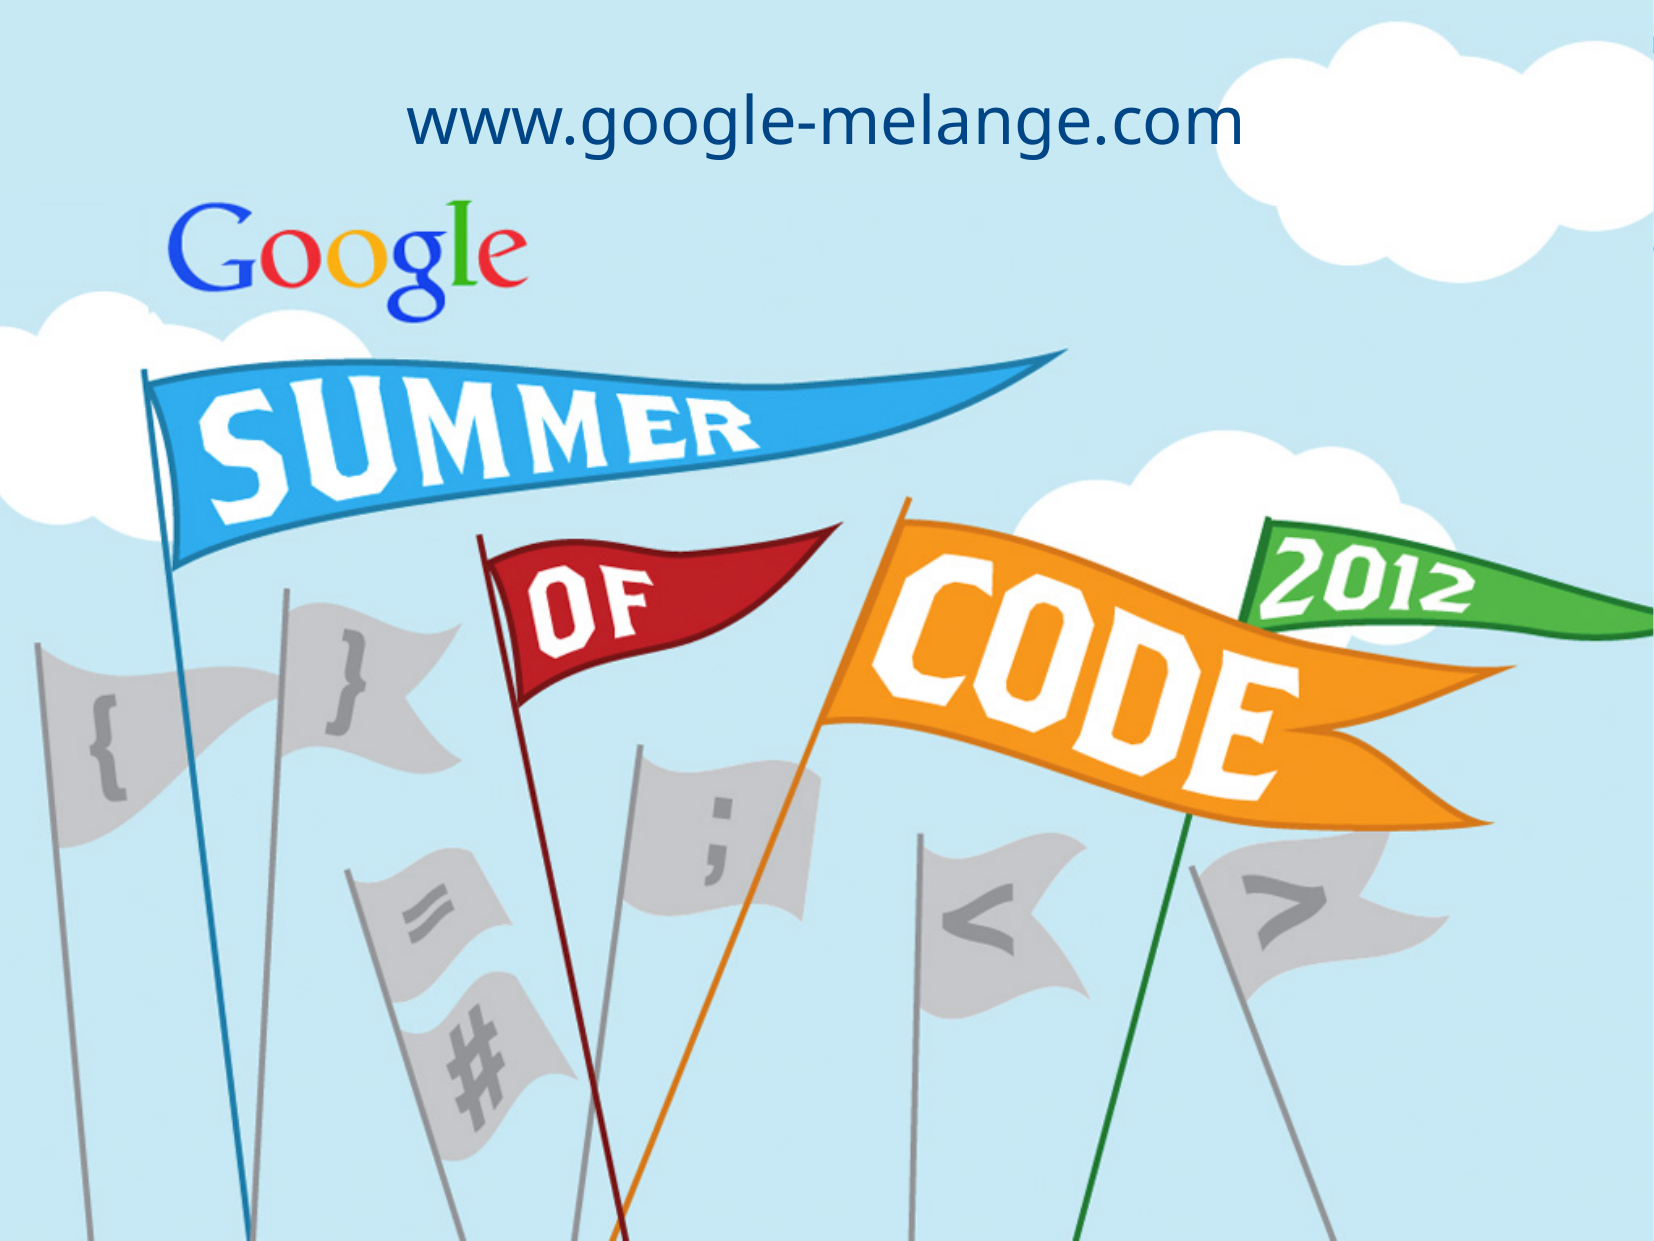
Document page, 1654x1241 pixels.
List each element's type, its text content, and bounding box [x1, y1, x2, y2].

picture [0, 0, 1654, 1241]
title www.google-melange.com [82, 49, 1571, 188]
